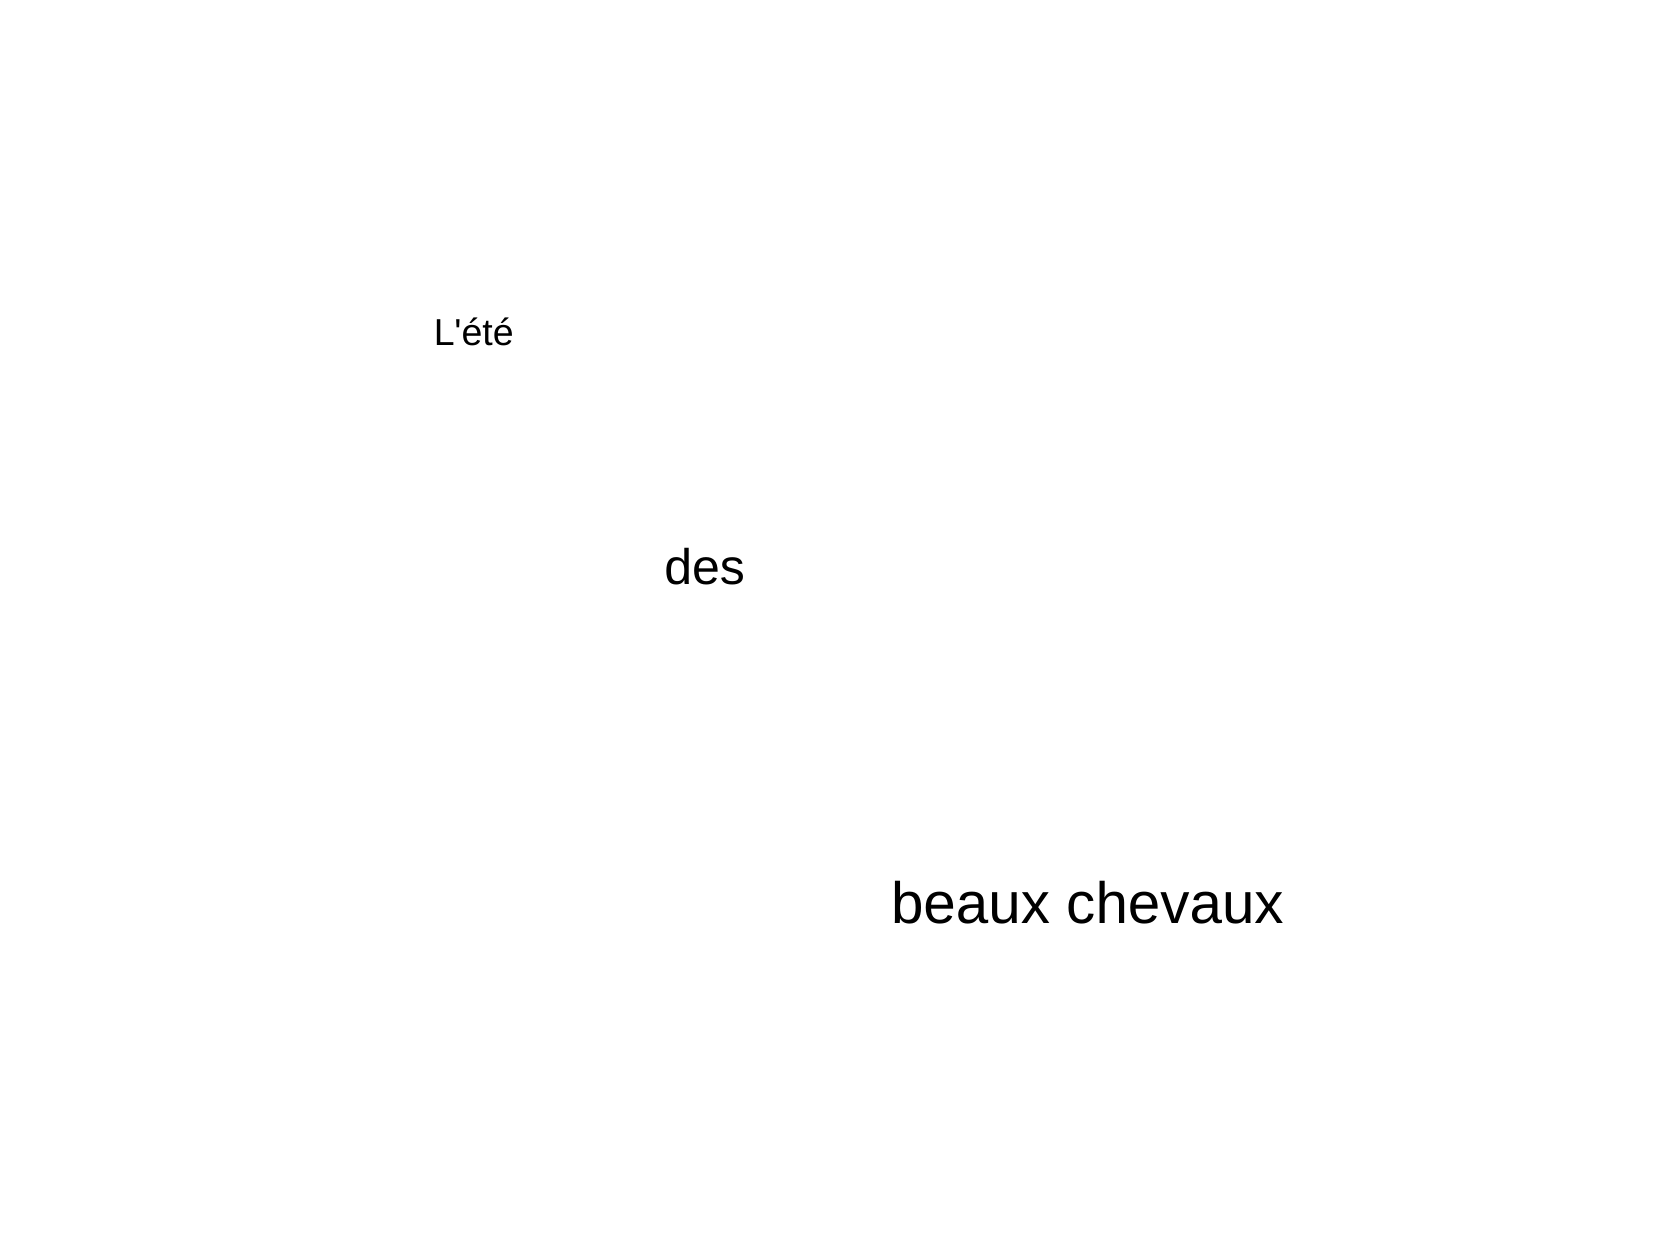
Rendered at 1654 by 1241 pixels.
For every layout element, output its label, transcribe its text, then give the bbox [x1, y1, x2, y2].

text_box beaux chevaux [876, 863, 1300, 945]
text_box L'été [419, 303, 529, 362]
text_box des [649, 531, 760, 604]
